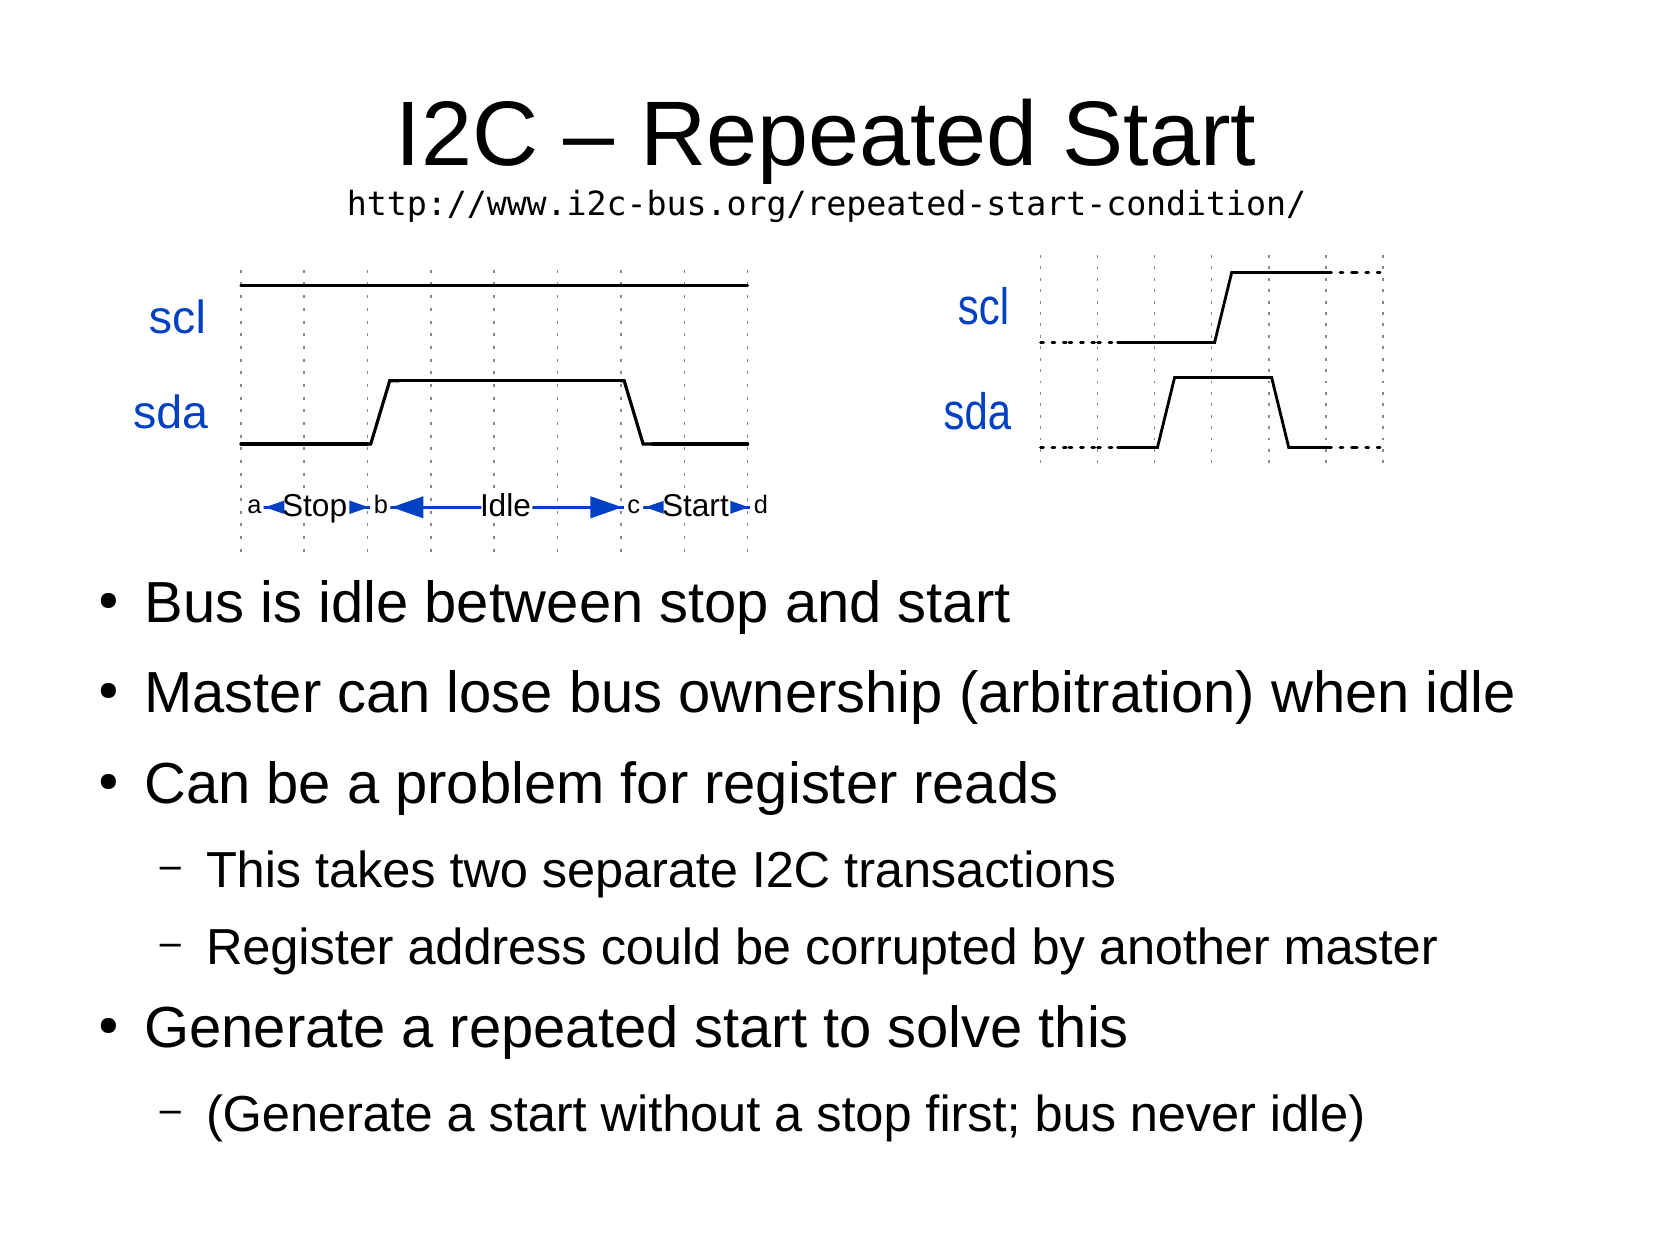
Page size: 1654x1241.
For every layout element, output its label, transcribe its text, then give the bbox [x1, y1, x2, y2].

list Bus is idle between stop and start Master can lose bus ownership (arbitration) when idle Can be a problem for register reads This takes two separate I2C transactions Register address could be corrupted by another master Generate a repeated start to solve this (Generate a start without a stop first; bus never idle) [82, 570, 1571, 1156]
picture [80, 268, 778, 554]
title I2C – Repeated Start http://www.i2c-bus.org/repeated-start-condition/ [82, 49, 1571, 257]
picture [896, 253, 1411, 464]
